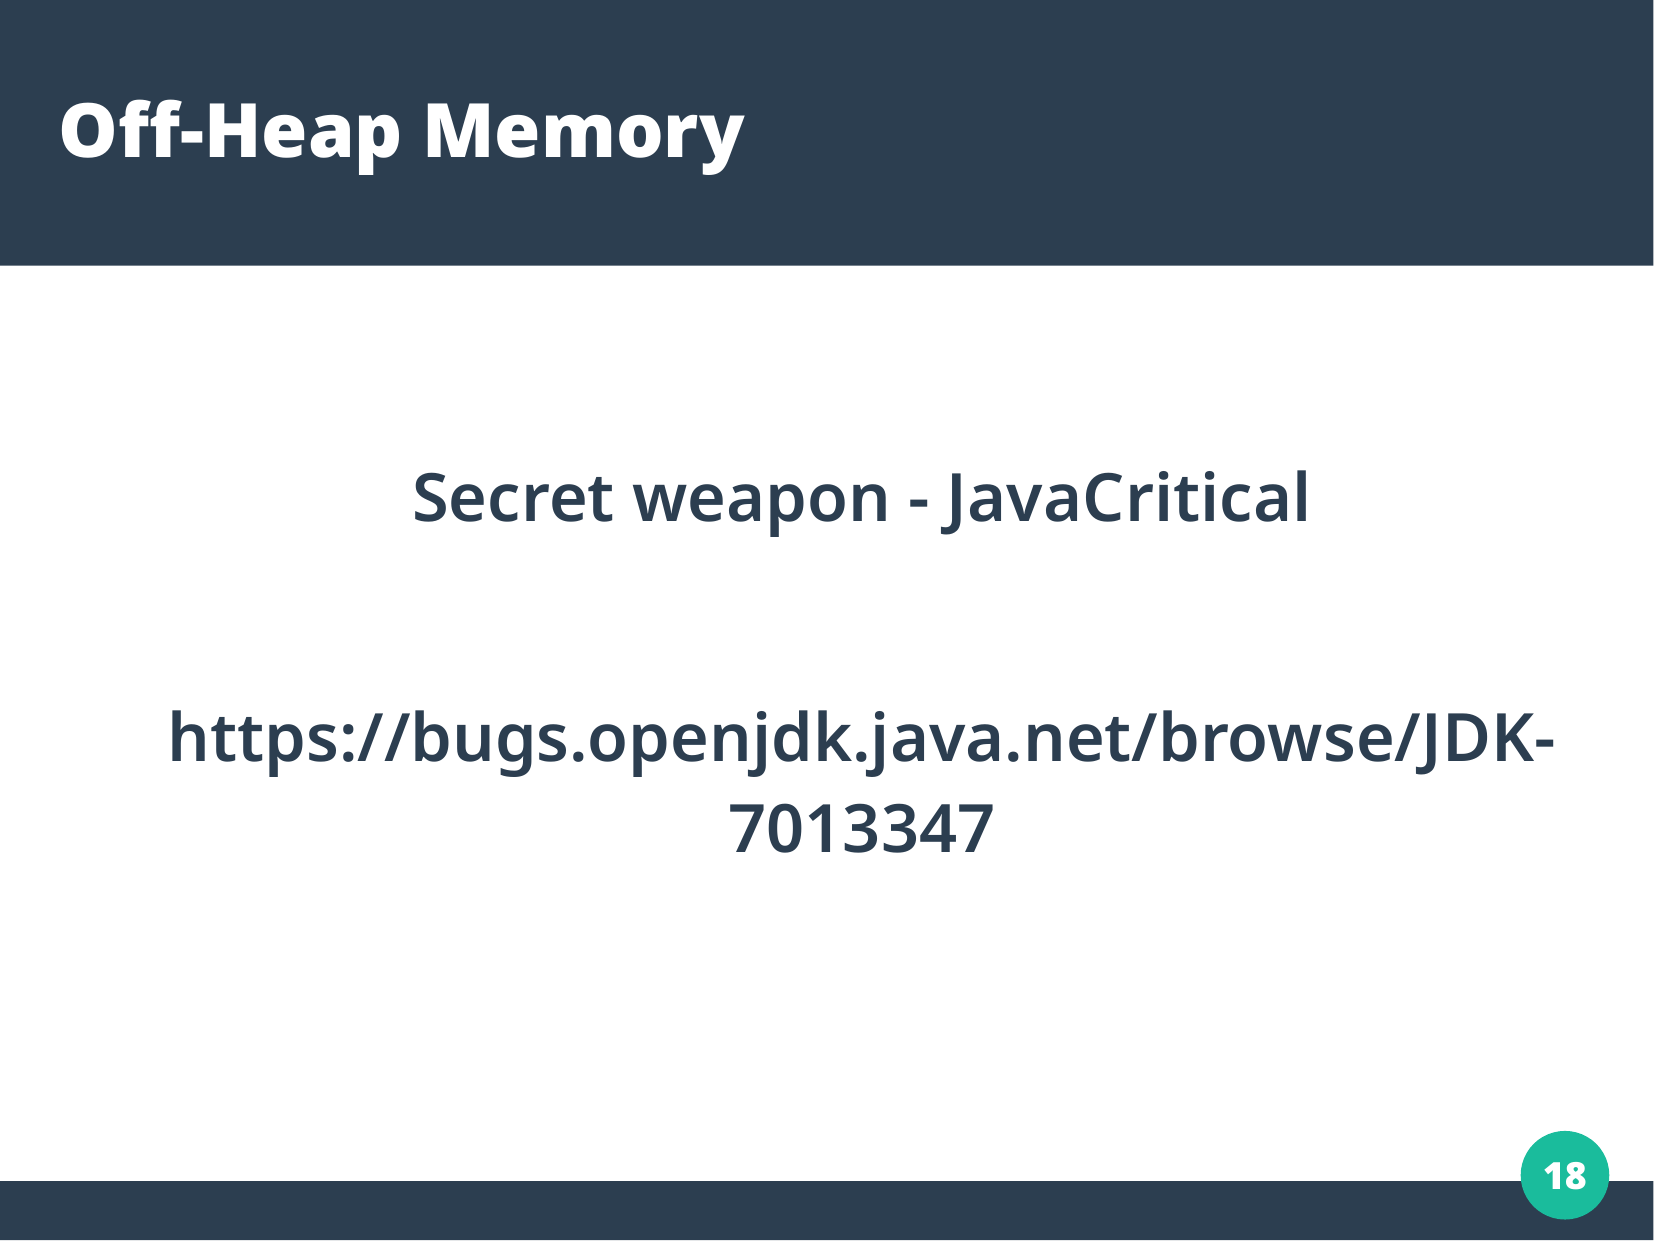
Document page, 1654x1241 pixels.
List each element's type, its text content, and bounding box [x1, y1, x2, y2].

title Off-Heap Memory [59, 49, 1595, 207]
list Secret weapon - JavaCritical https://bugs.openjdk.java.net/browse/JDK-7013347 [59, 450, 1595, 1152]
